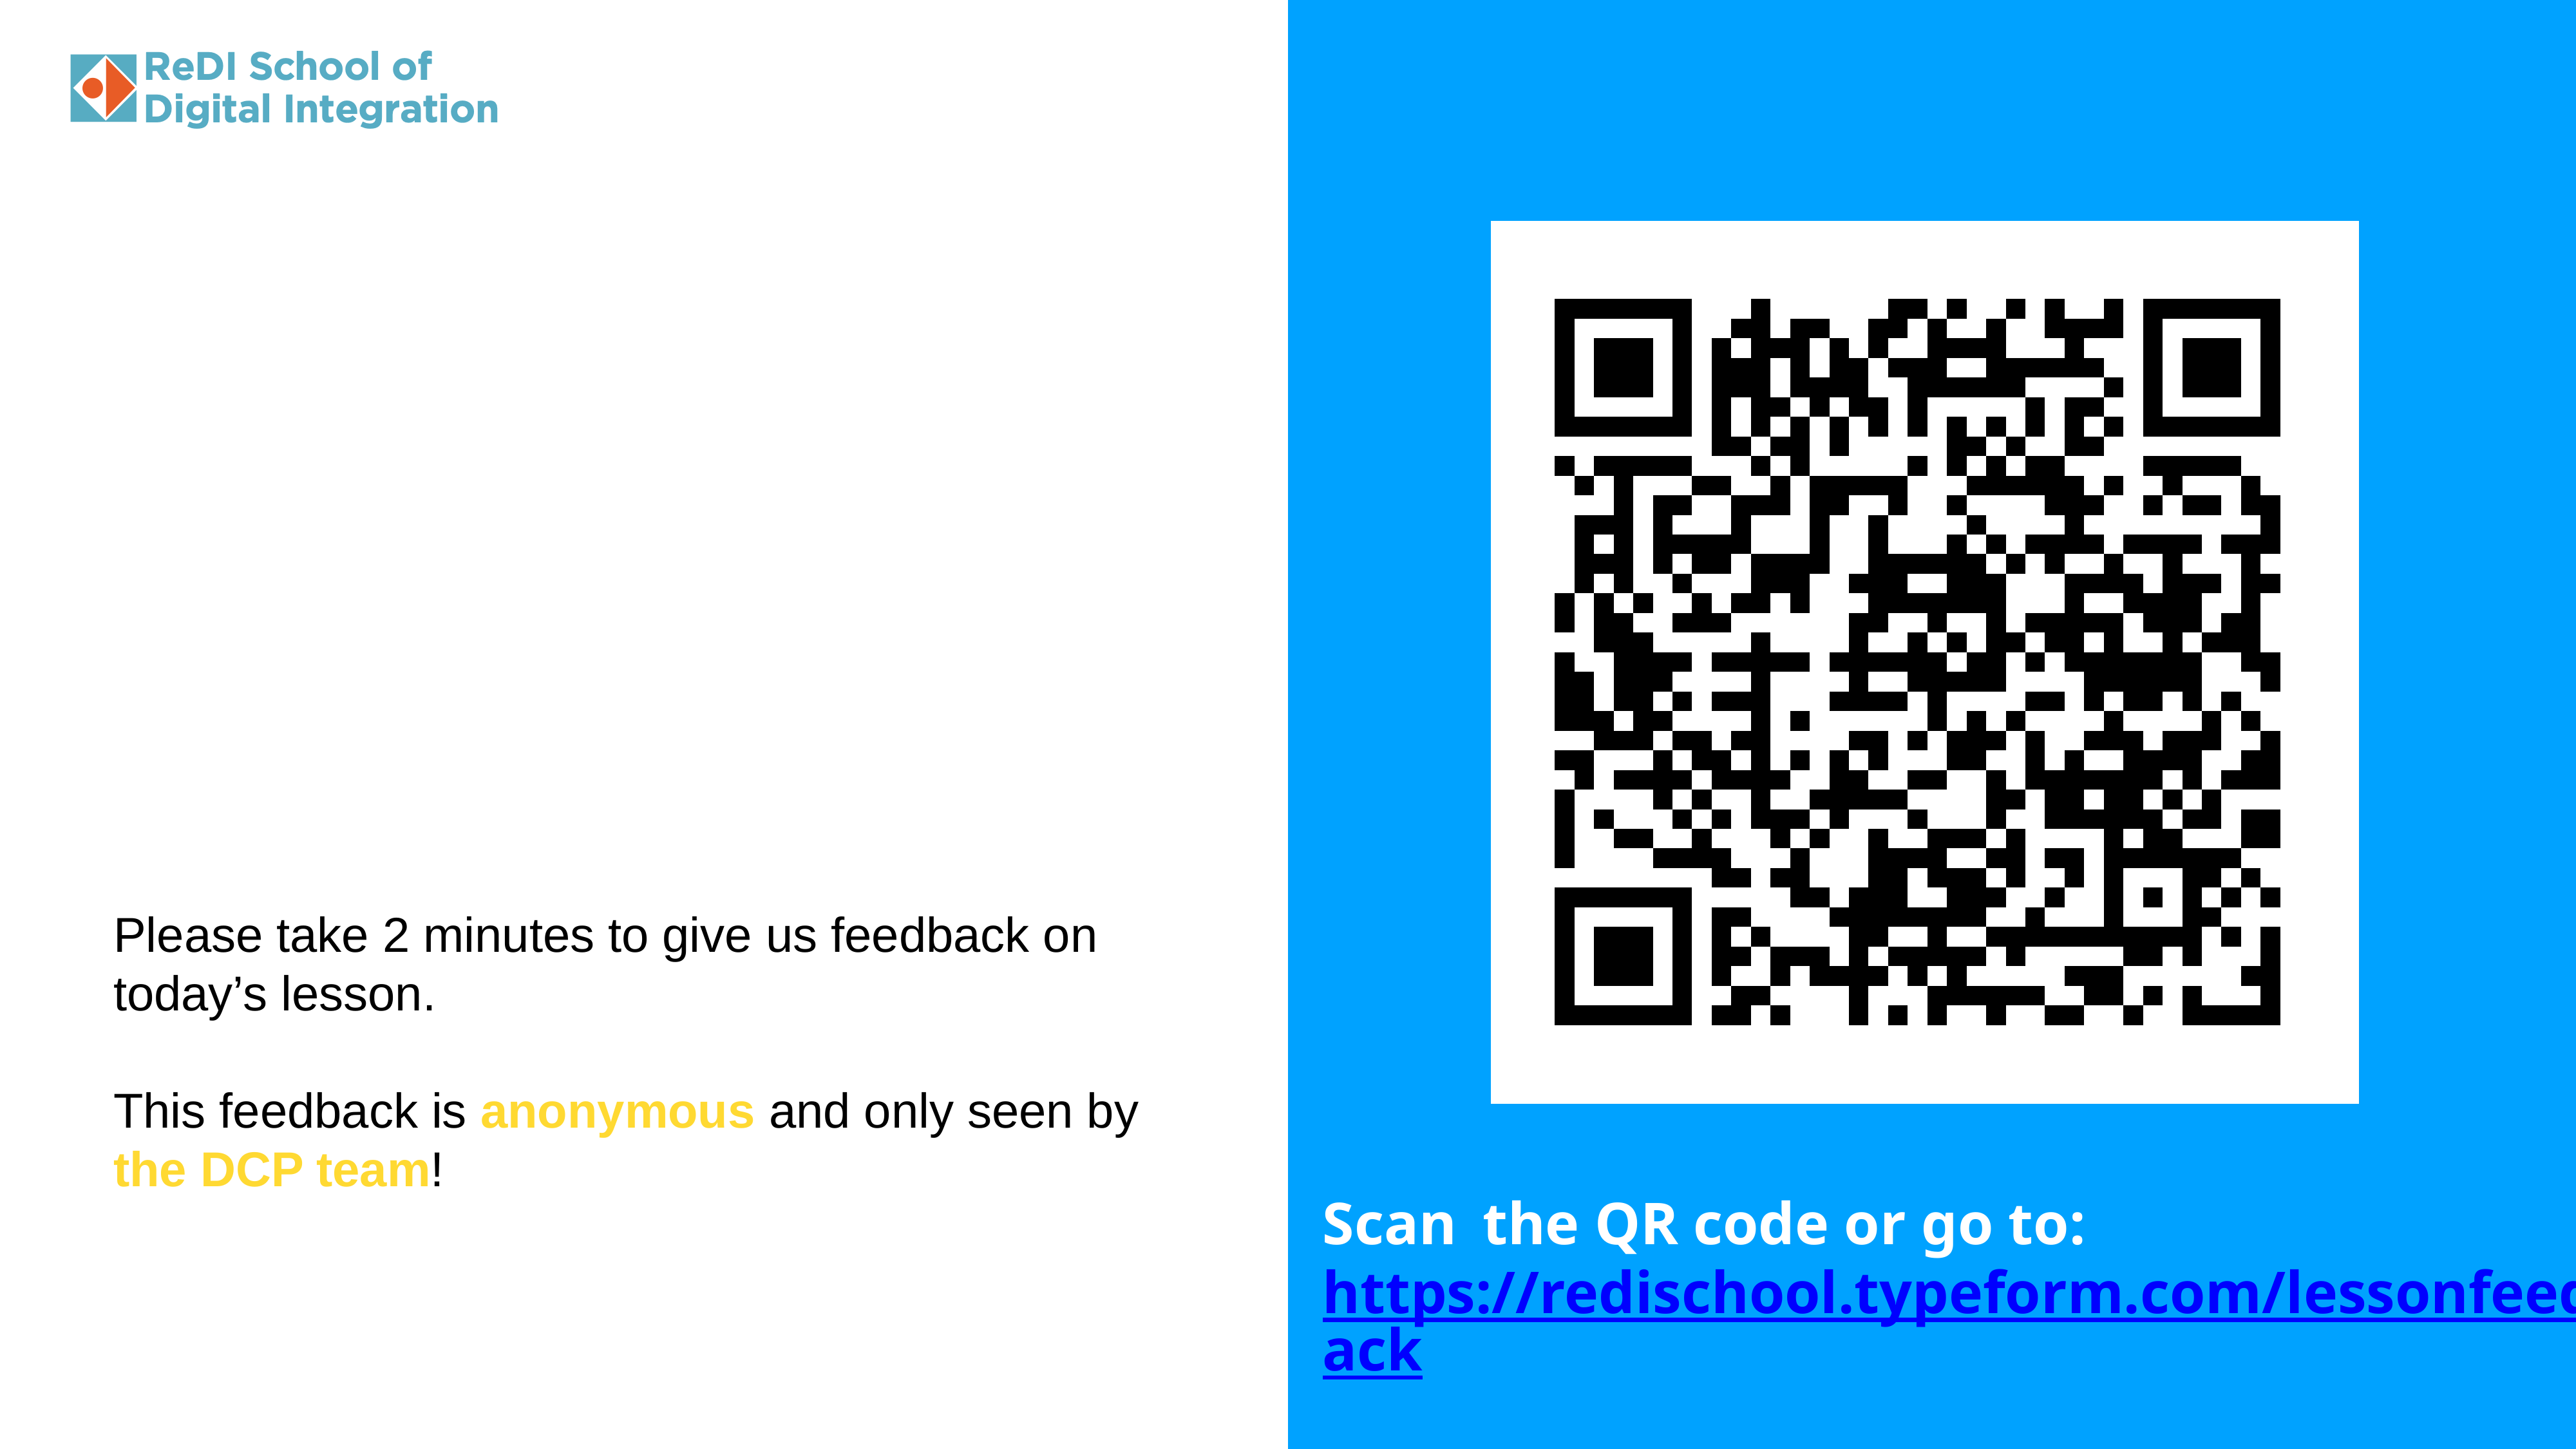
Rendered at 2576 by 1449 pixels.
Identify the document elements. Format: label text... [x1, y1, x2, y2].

picture [1491, 221, 2373, 1104]
subtitle Please take 2 minutes to give us feedback on today’s lesson. This feedback is anonymous and only seen by the DCP team! [88, 877, 1215, 1226]
title Before you go… [234, 511, 2576, 1449]
text_box Scan the QR code or go to: https://redischool.typeform.com/lessonfeedback [1297, 1160, 2576, 1430]
picture [66, 46, 499, 129]
